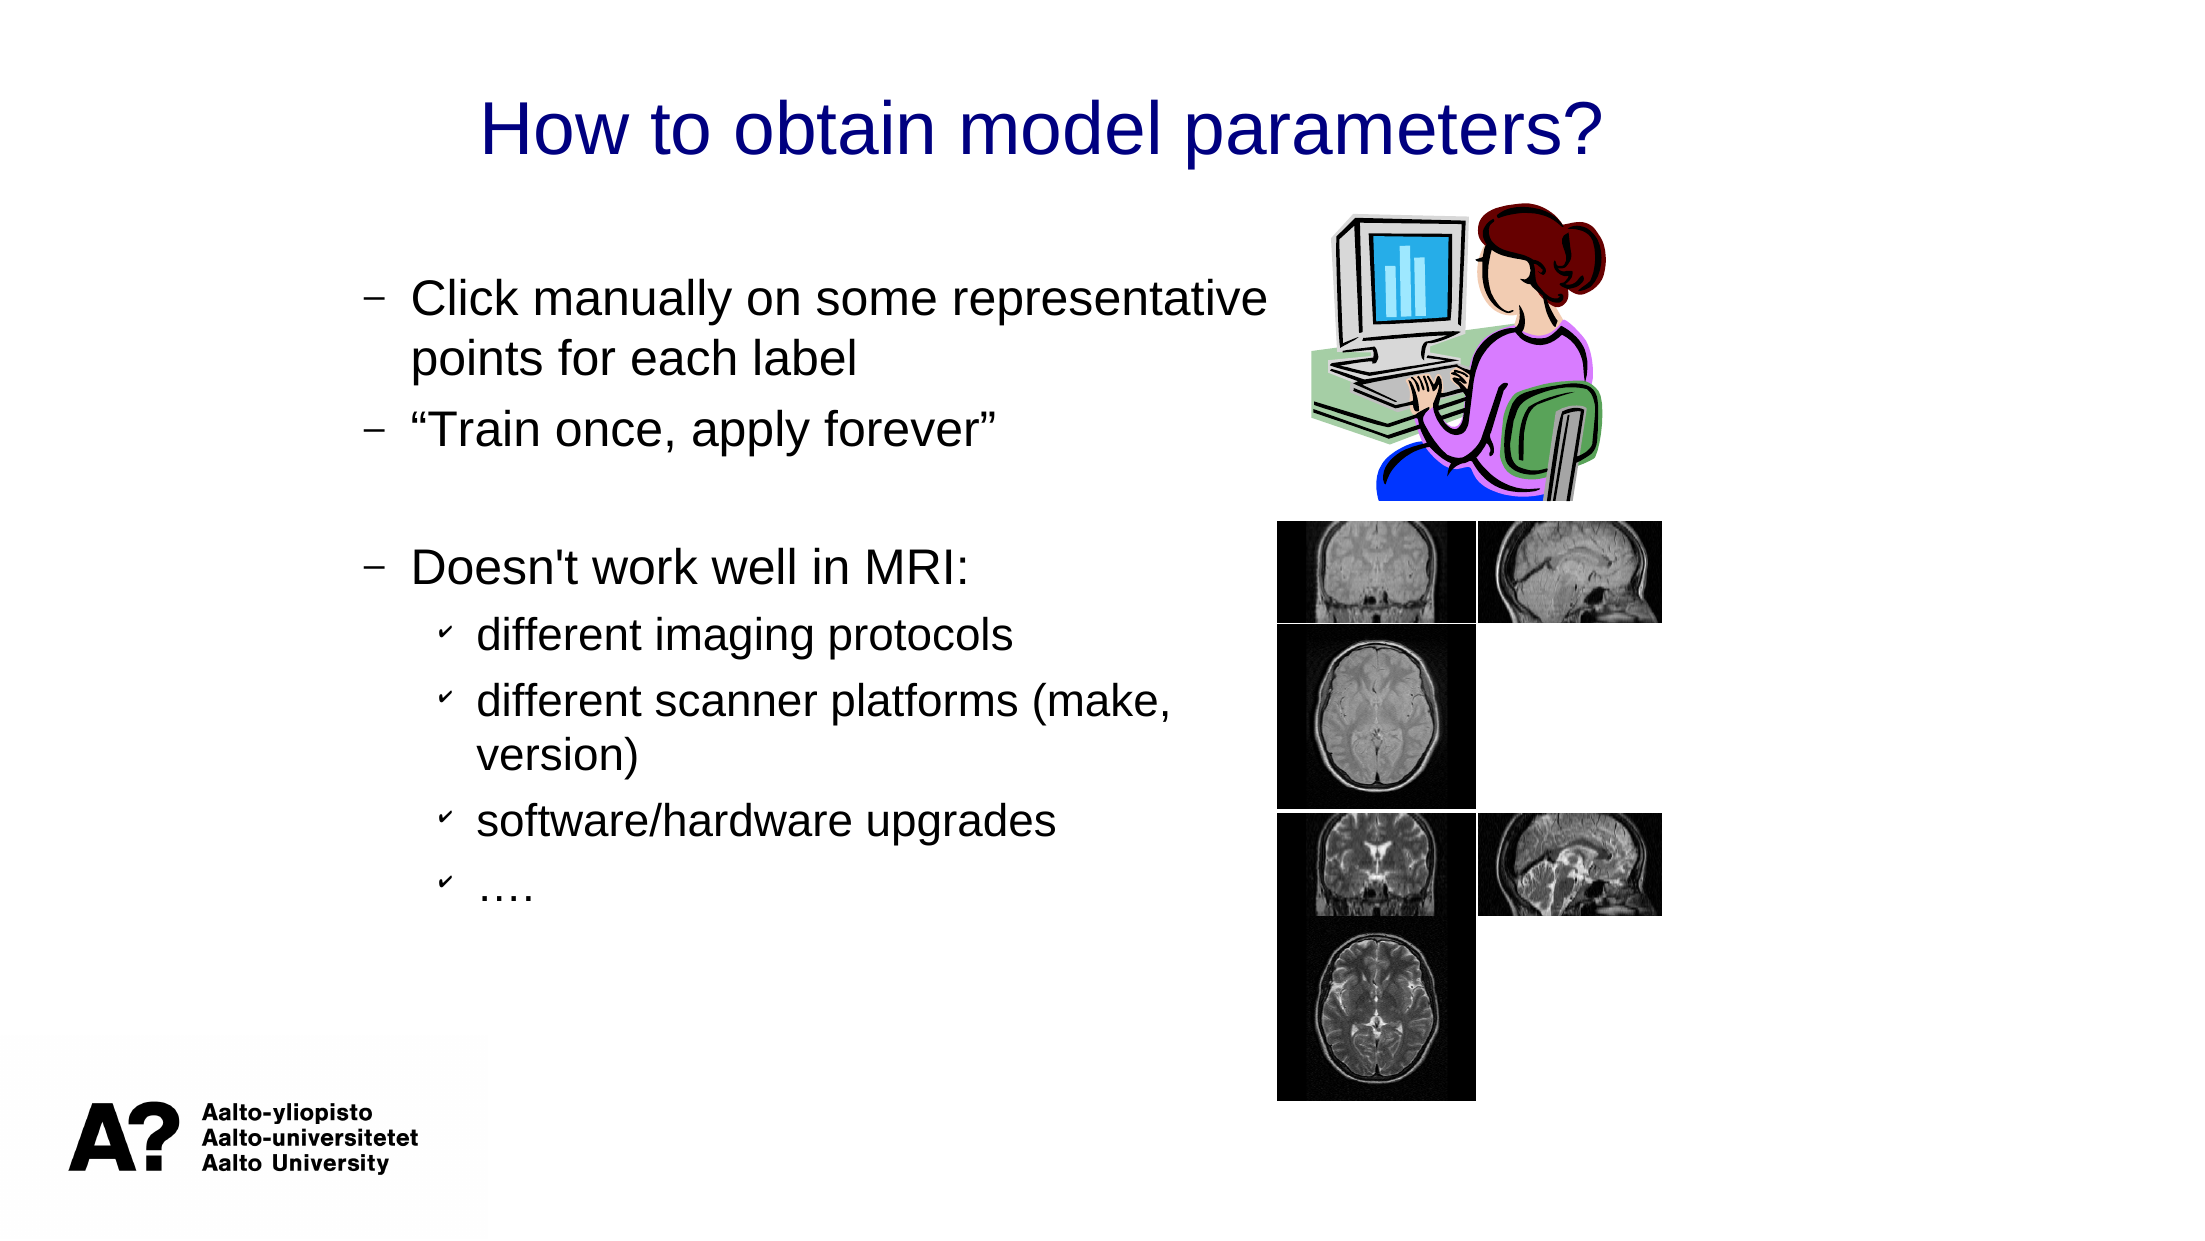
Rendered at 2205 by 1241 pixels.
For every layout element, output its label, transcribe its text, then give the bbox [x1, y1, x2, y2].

picture [1277, 521, 1476, 809]
picture [1478, 813, 1662, 916]
list Click manually on some representative points for each label “Train once, apply forever” Doesn't work well in MRI: different imaging protocols different scanner platforms (make, version) software/hardware upgrades …. [273, 257, 1287, 1021]
picture [0, 1035, 488, 1239]
picture [1277, 813, 1476, 1101]
picture [1478, 521, 1662, 624]
title How to obtain model parameters? [386, 65, 1699, 179]
picture [1311, 202, 1607, 504]
